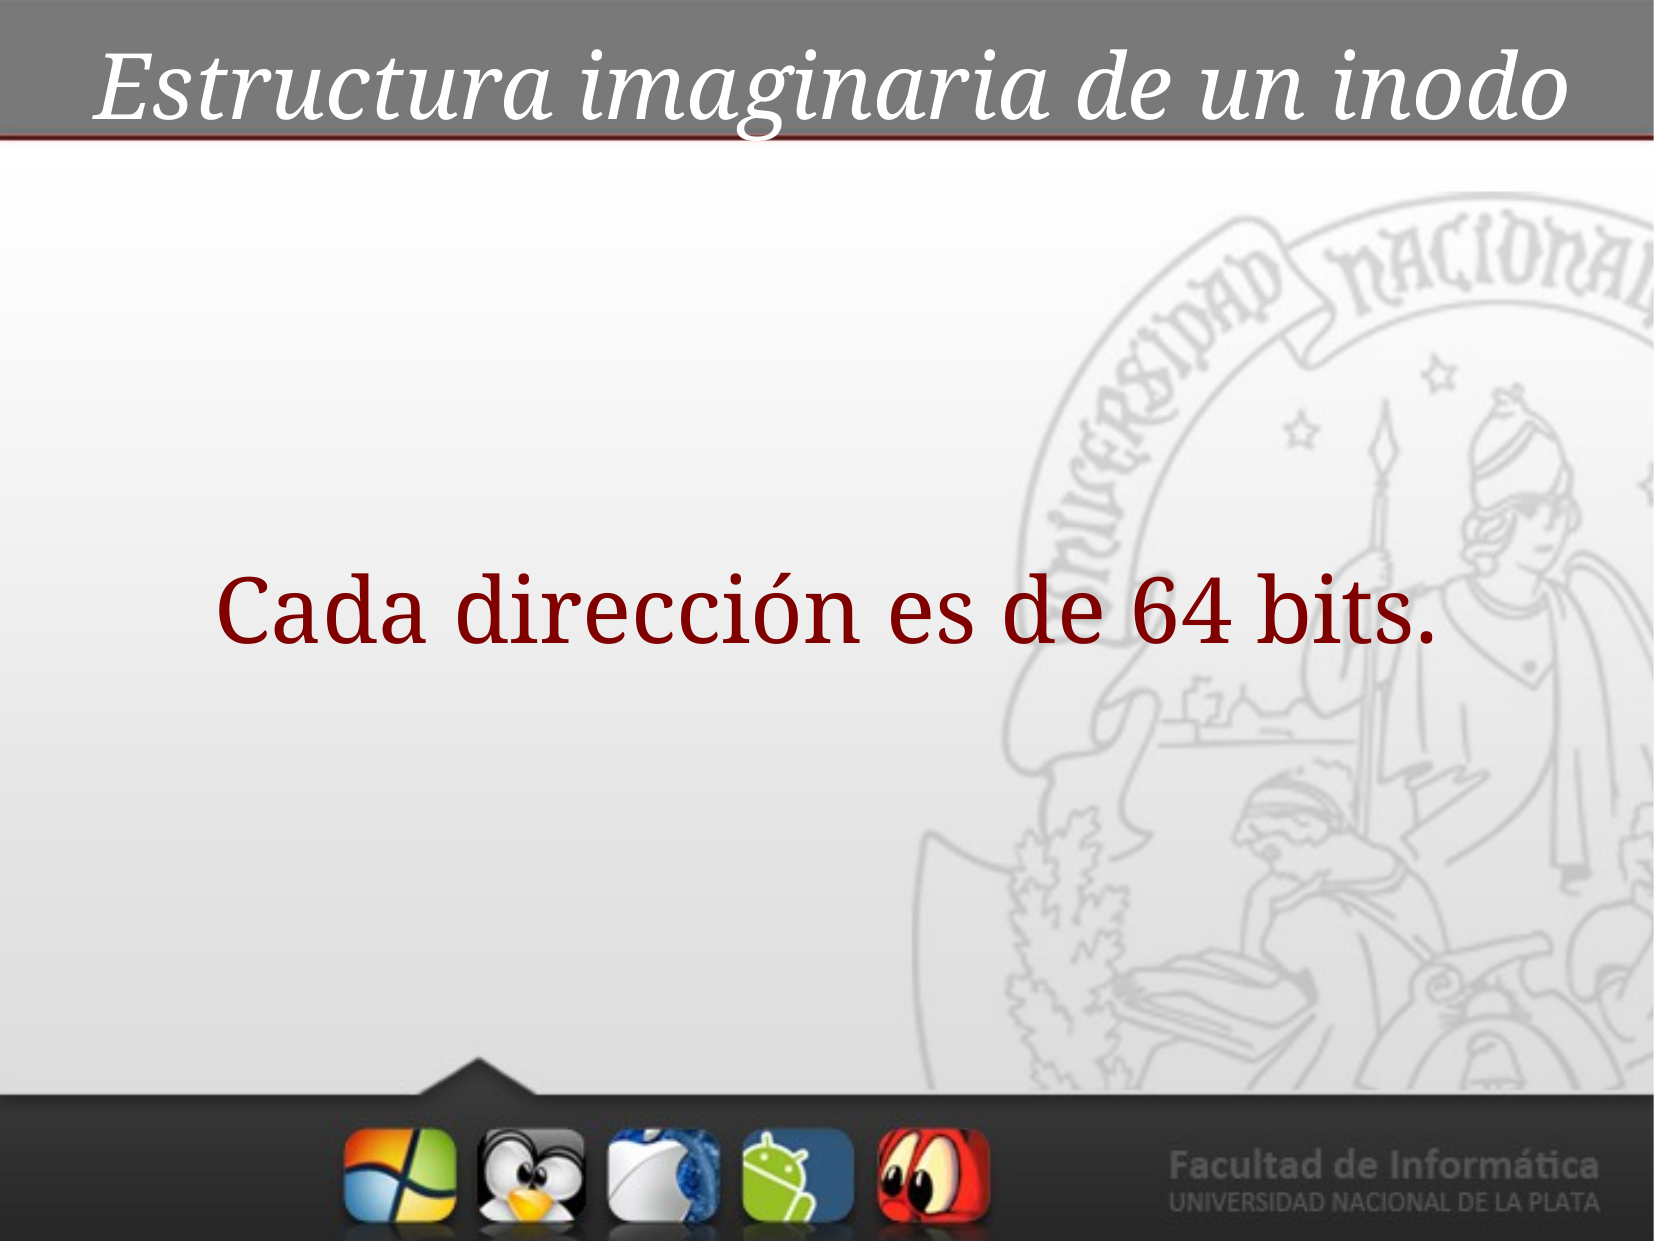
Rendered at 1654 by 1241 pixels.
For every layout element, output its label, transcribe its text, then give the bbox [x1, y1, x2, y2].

title Estructura imaginaria de un inodo [84, 25, 1573, 142]
subtitle Cada dirección es de 64 bits. [82, 153, 1571, 1063]
picture [0, 0, 1654, 1241]
